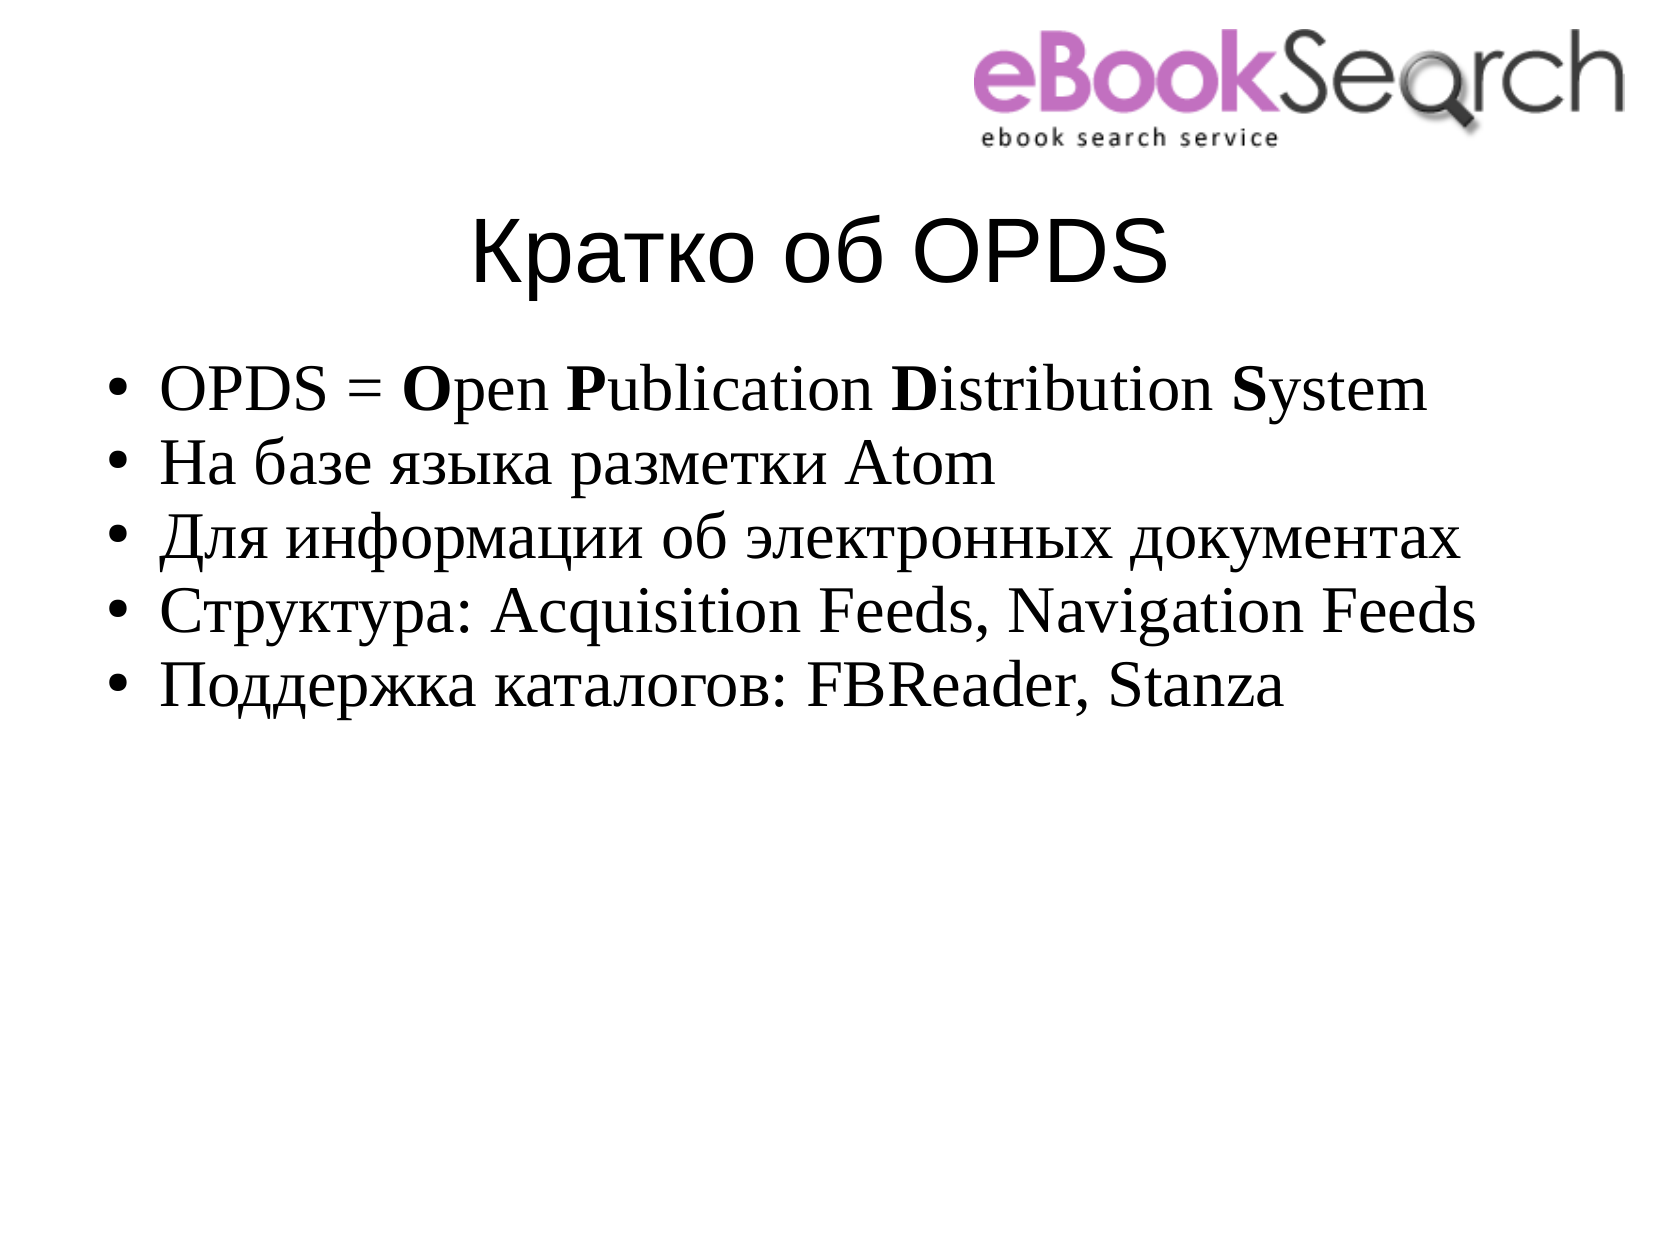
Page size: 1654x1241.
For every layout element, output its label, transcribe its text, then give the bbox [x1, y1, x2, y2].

picture [974, 29, 1625, 148]
title Кратко об OPDS [76, 147, 1566, 355]
list OPDS = Open Publication Distribution System На базе языка разметки Atom Для информации об электронных документах Структура: Acquisition Feeds, Navigation Feeds Поддержка каталогов: FBReader, Stanza [88, 350, 1577, 1170]
